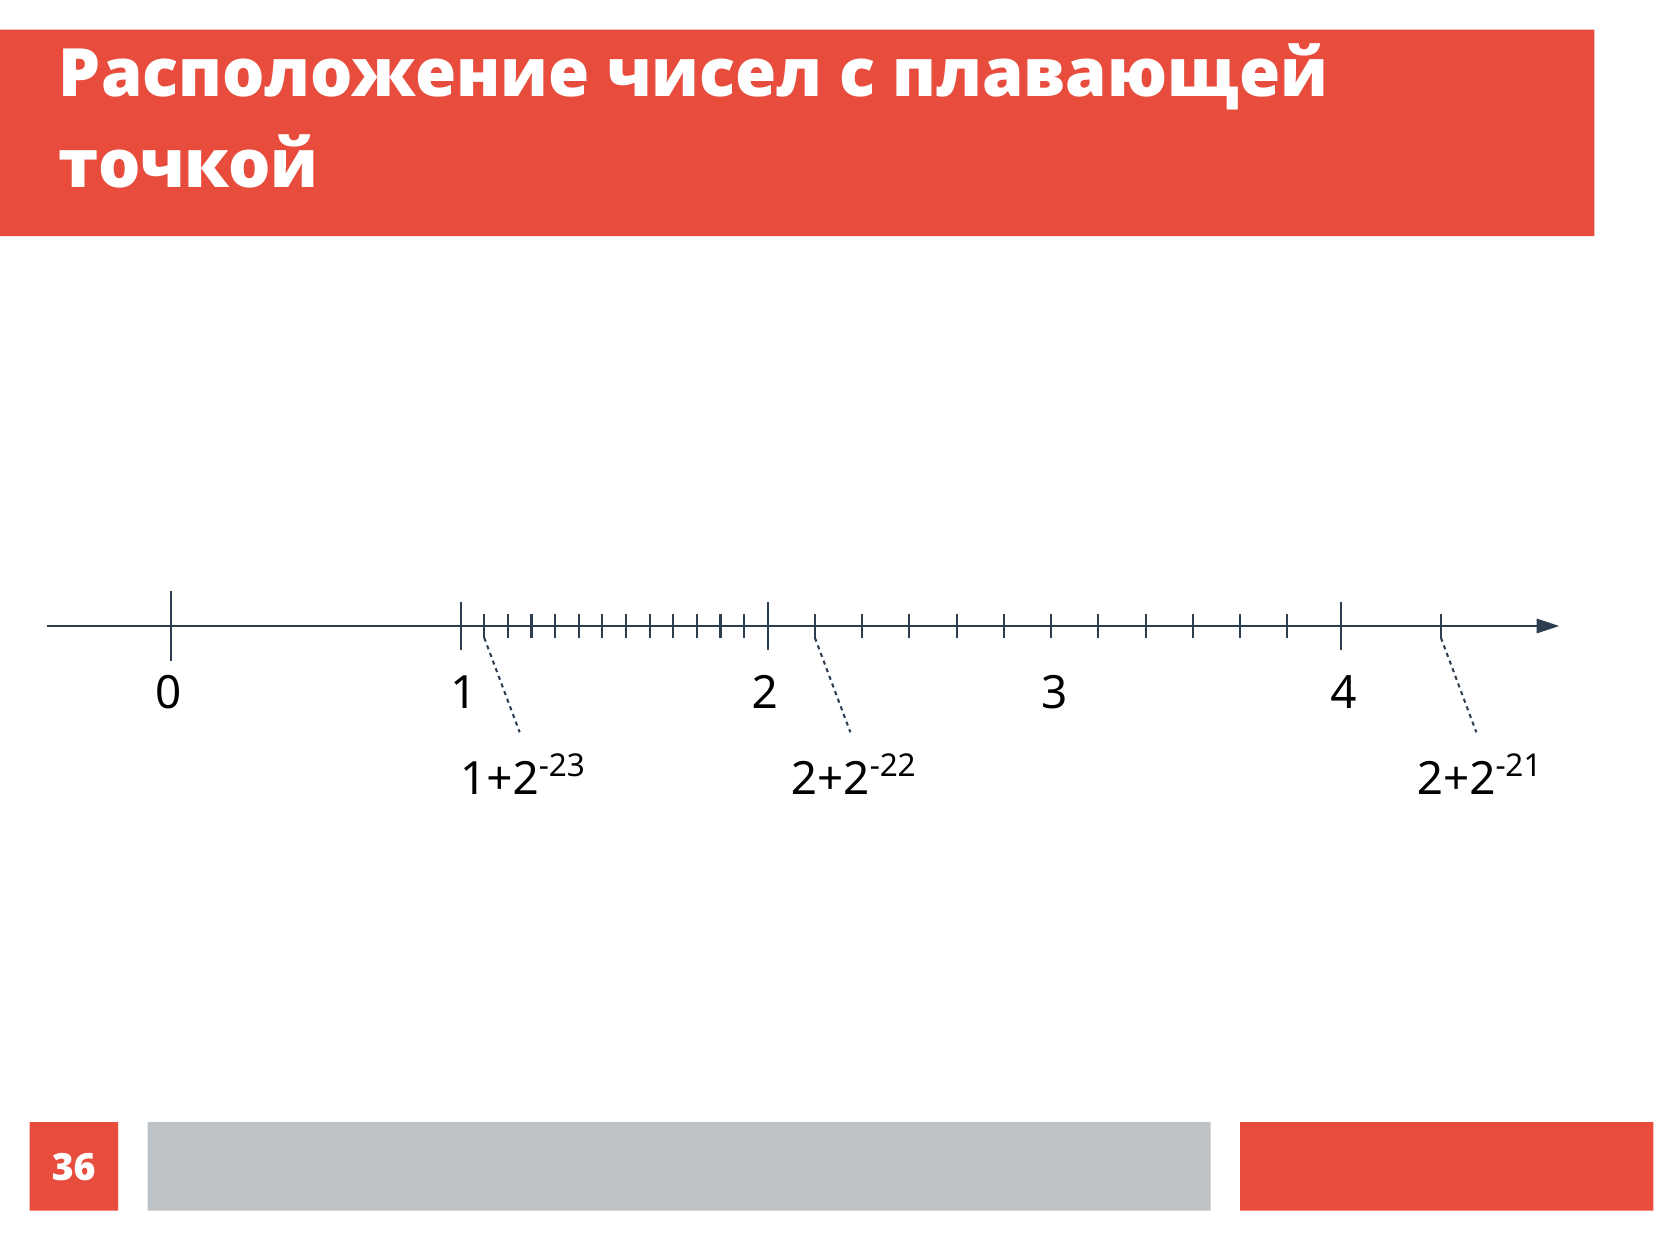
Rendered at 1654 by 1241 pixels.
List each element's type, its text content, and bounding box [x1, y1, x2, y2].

text_box 1 [437, 661, 491, 721]
text_box 1+2-23 [496, 744, 550, 804]
text_box 3 [1027, 661, 1081, 721]
text_box 2+2-22 [826, 744, 880, 804]
text_box 2+2-21 [1452, 744, 1506, 804]
text_box 0 [141, 661, 195, 721]
text_box 2 [738, 661, 792, 721]
text_box 4 [1316, 661, 1371, 721]
title Расположение чисел с плавающей точкой [59, 59, 1595, 207]
